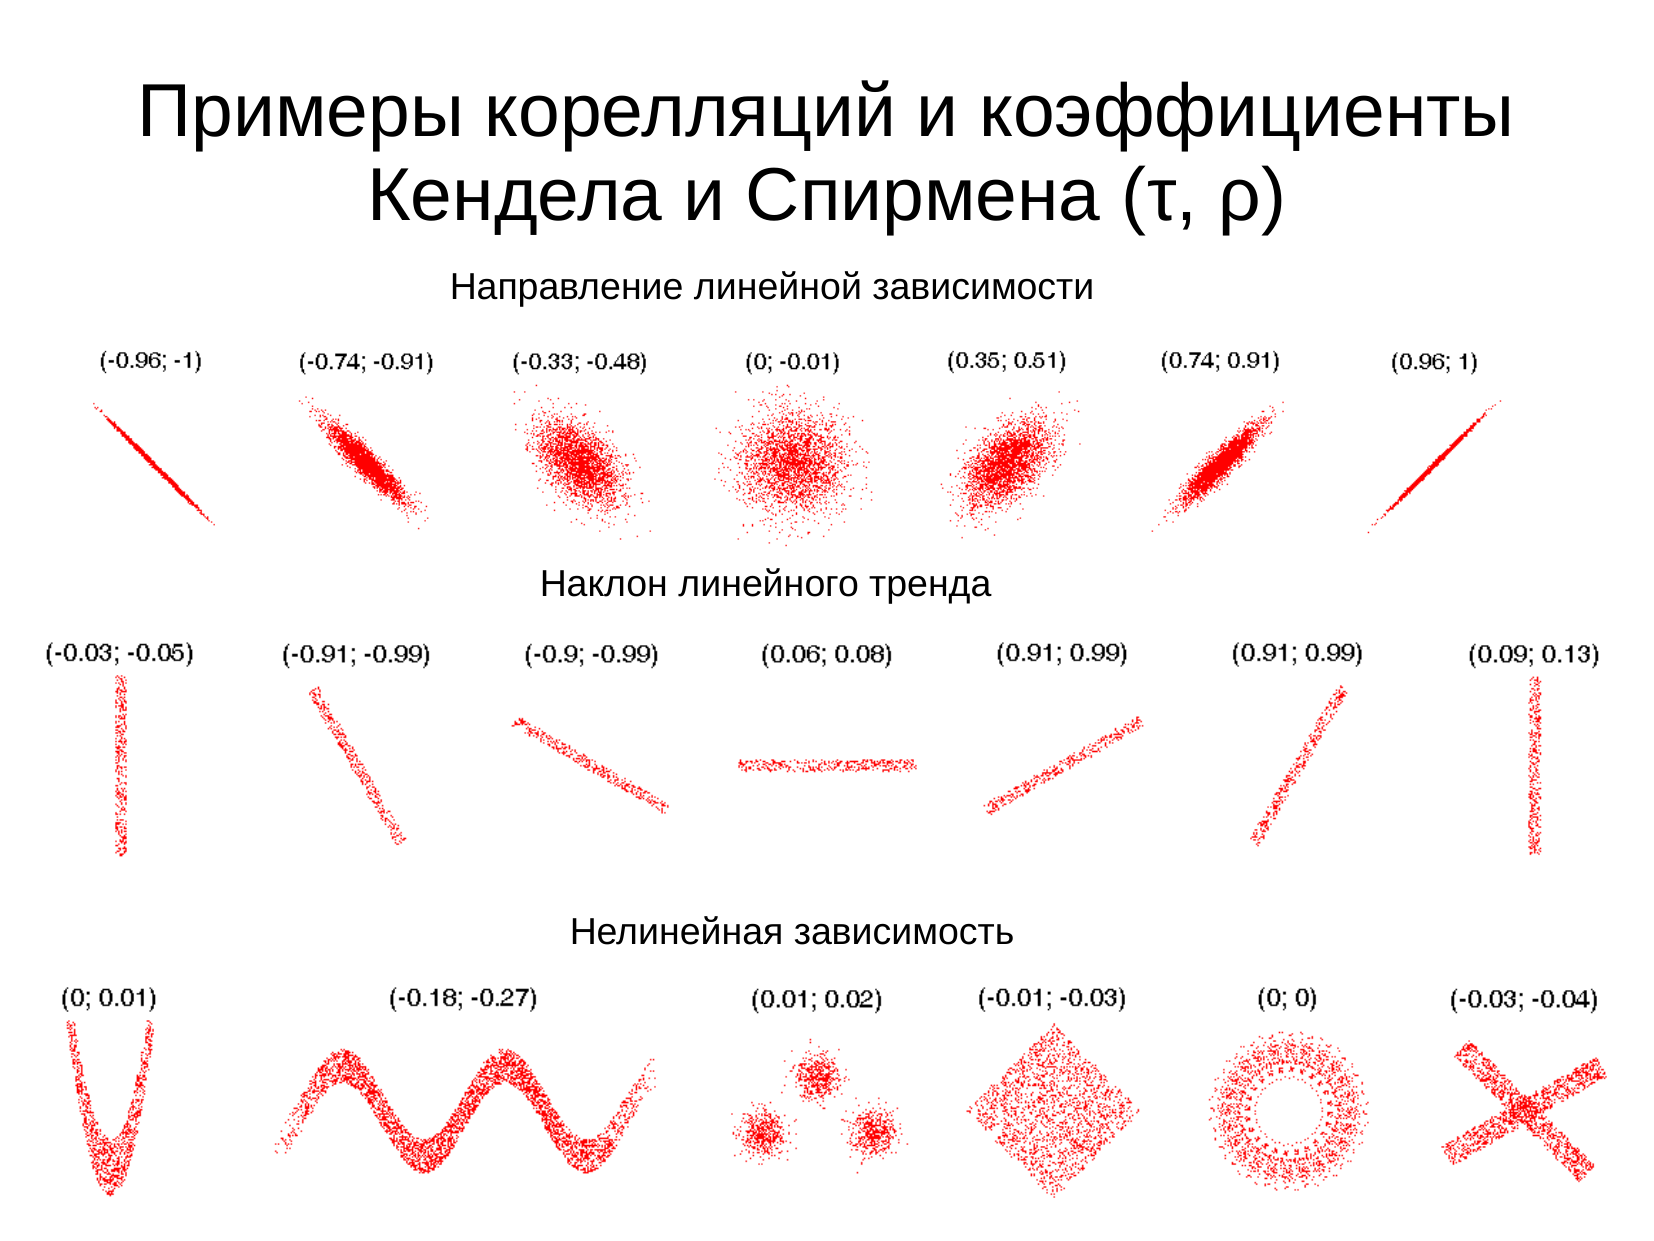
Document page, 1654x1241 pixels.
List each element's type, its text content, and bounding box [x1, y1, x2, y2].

picture [0, 959, 1654, 1228]
picture [0, 617, 1654, 886]
title Примеры корелляций и коэффициенты Кендела и Спирмена (τ, ρ) [82, 49, 1571, 257]
picture [61, 329, 1531, 571]
text_box Наклон линейного тренда [525, 555, 1036, 612]
text_box Нелинейная зависимость [555, 903, 1051, 961]
text_box Направление линейной зависимости [435, 258, 1141, 316]
